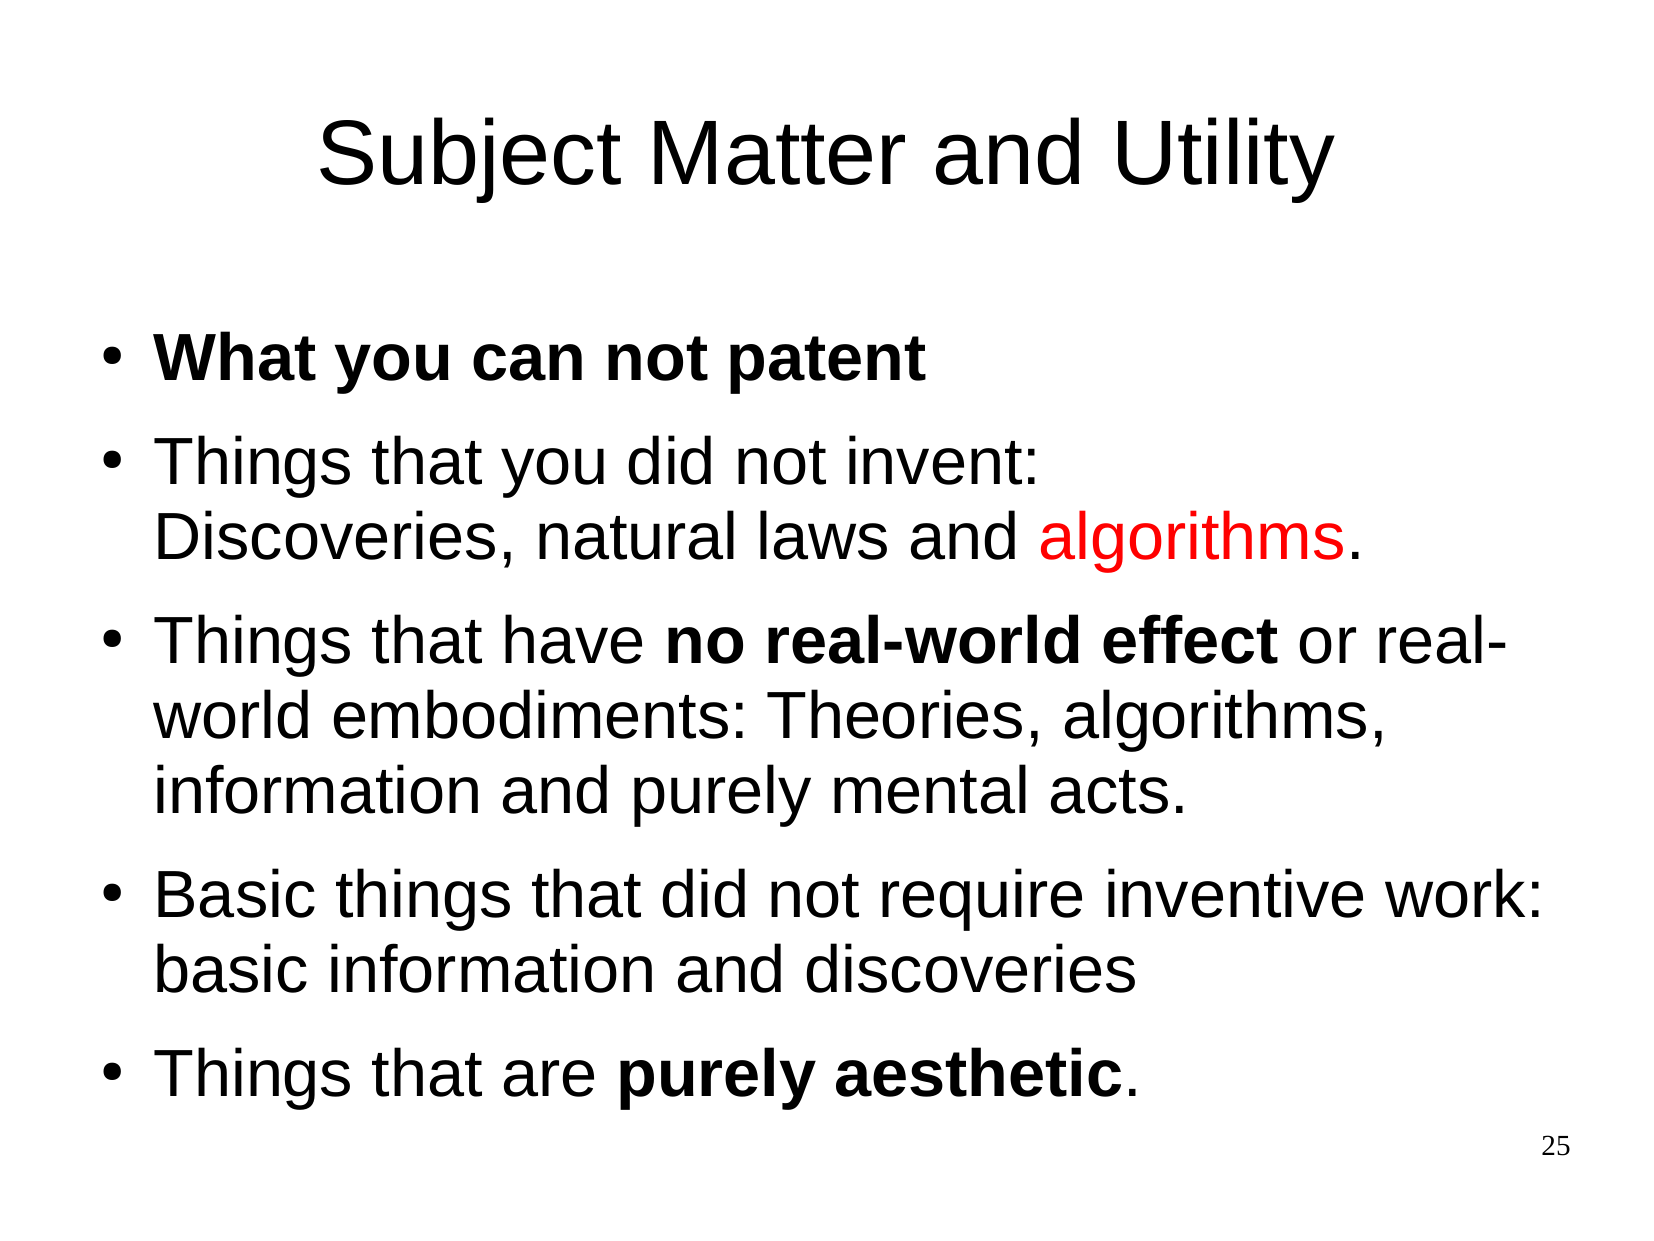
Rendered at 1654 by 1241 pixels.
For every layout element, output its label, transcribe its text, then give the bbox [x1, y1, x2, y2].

list What you can not patent Things that you did not invent: Discoveries, natural laws and algorithms. Things that have no real-world effect or real-world embodiments: Theories, algorithms, information and purely mental acts. Basic things that did not require inventive work: basic information and discoveries Things that are purely aesthetic. [82, 319, 1571, 1124]
title Subject Matter and Utility [82, 56, 1571, 250]
